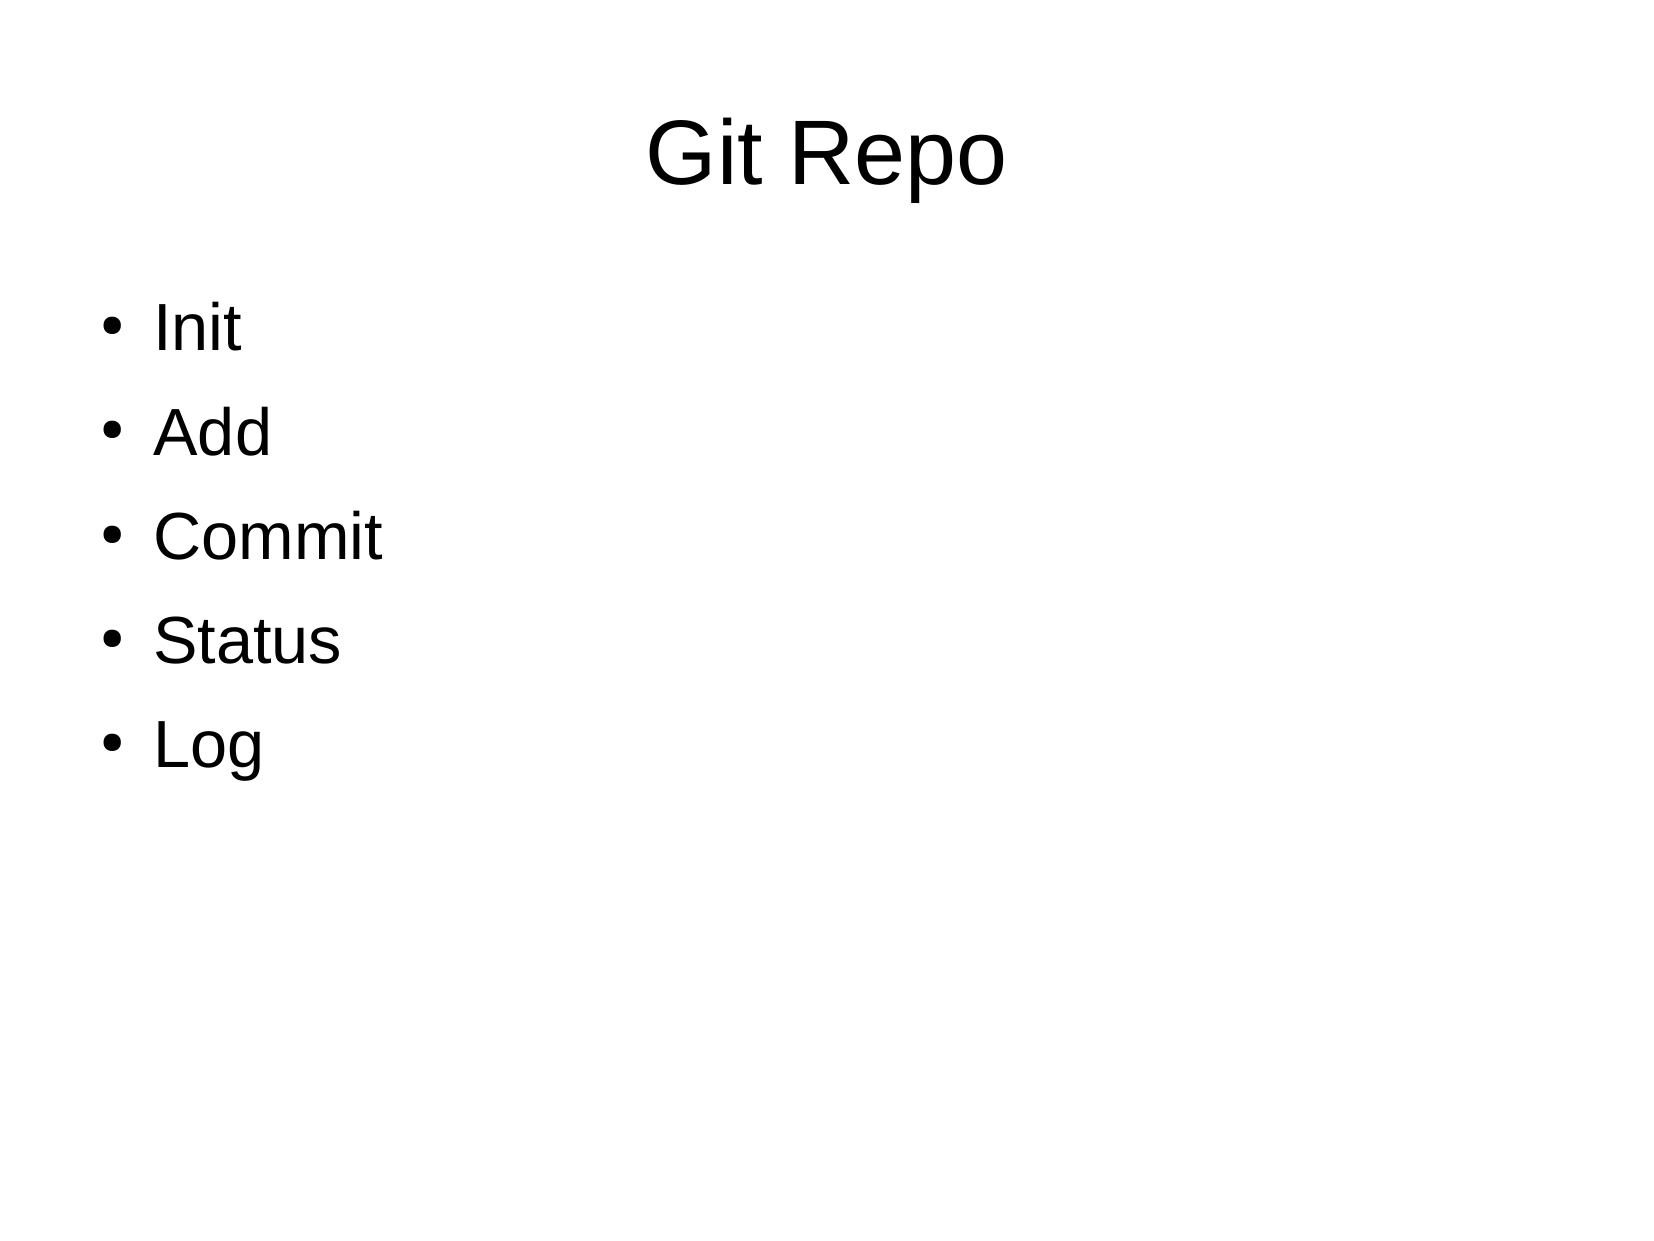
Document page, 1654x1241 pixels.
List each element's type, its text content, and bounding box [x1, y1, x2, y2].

title Git Repo [82, 49, 1571, 257]
list Init Add Commit Status Log [82, 290, 1538, 1010]
